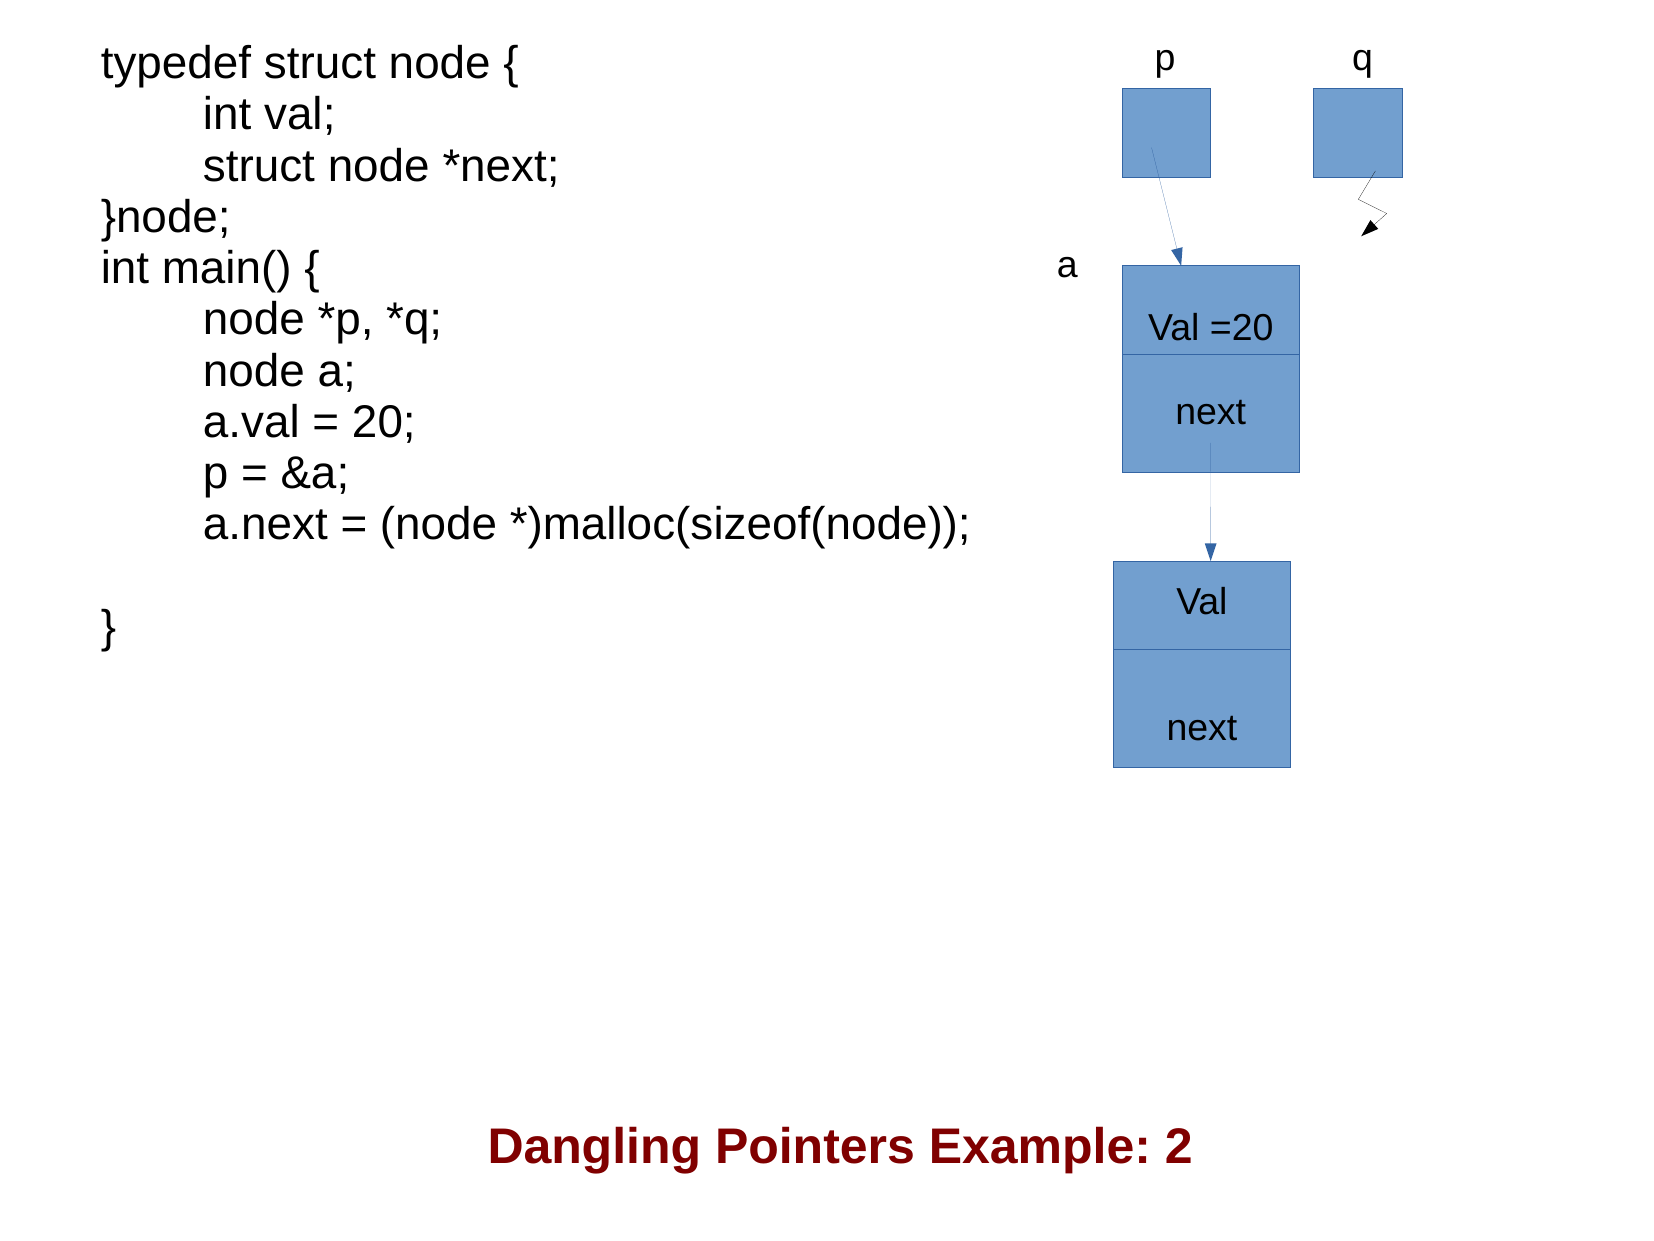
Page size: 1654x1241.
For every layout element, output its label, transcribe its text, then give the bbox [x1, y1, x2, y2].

text_box Val =20 next [1122, 265, 1300, 354]
text_box Dangling Pointers Example: 2 [472, 1110, 1209, 1182]
text_box Val next [1113, 561, 1291, 649]
text_box [1122, 88, 1211, 178]
text_box a [1042, 236, 1093, 325]
text_box p [1139, 29, 1191, 87]
text_box [1313, 88, 1403, 178]
text_box typedef struct node { int val; struct node *next; }node; int main() { node *p, *q; node a; a.val = 20; p = &a; a.next = (node *)malloc(sizeof(node)); } [86, 29, 1004, 759]
text_box Val =20 next [1122, 355, 1300, 473]
text_box q [1337, 29, 1388, 87]
text_box Val next [1113, 650, 1291, 768]
